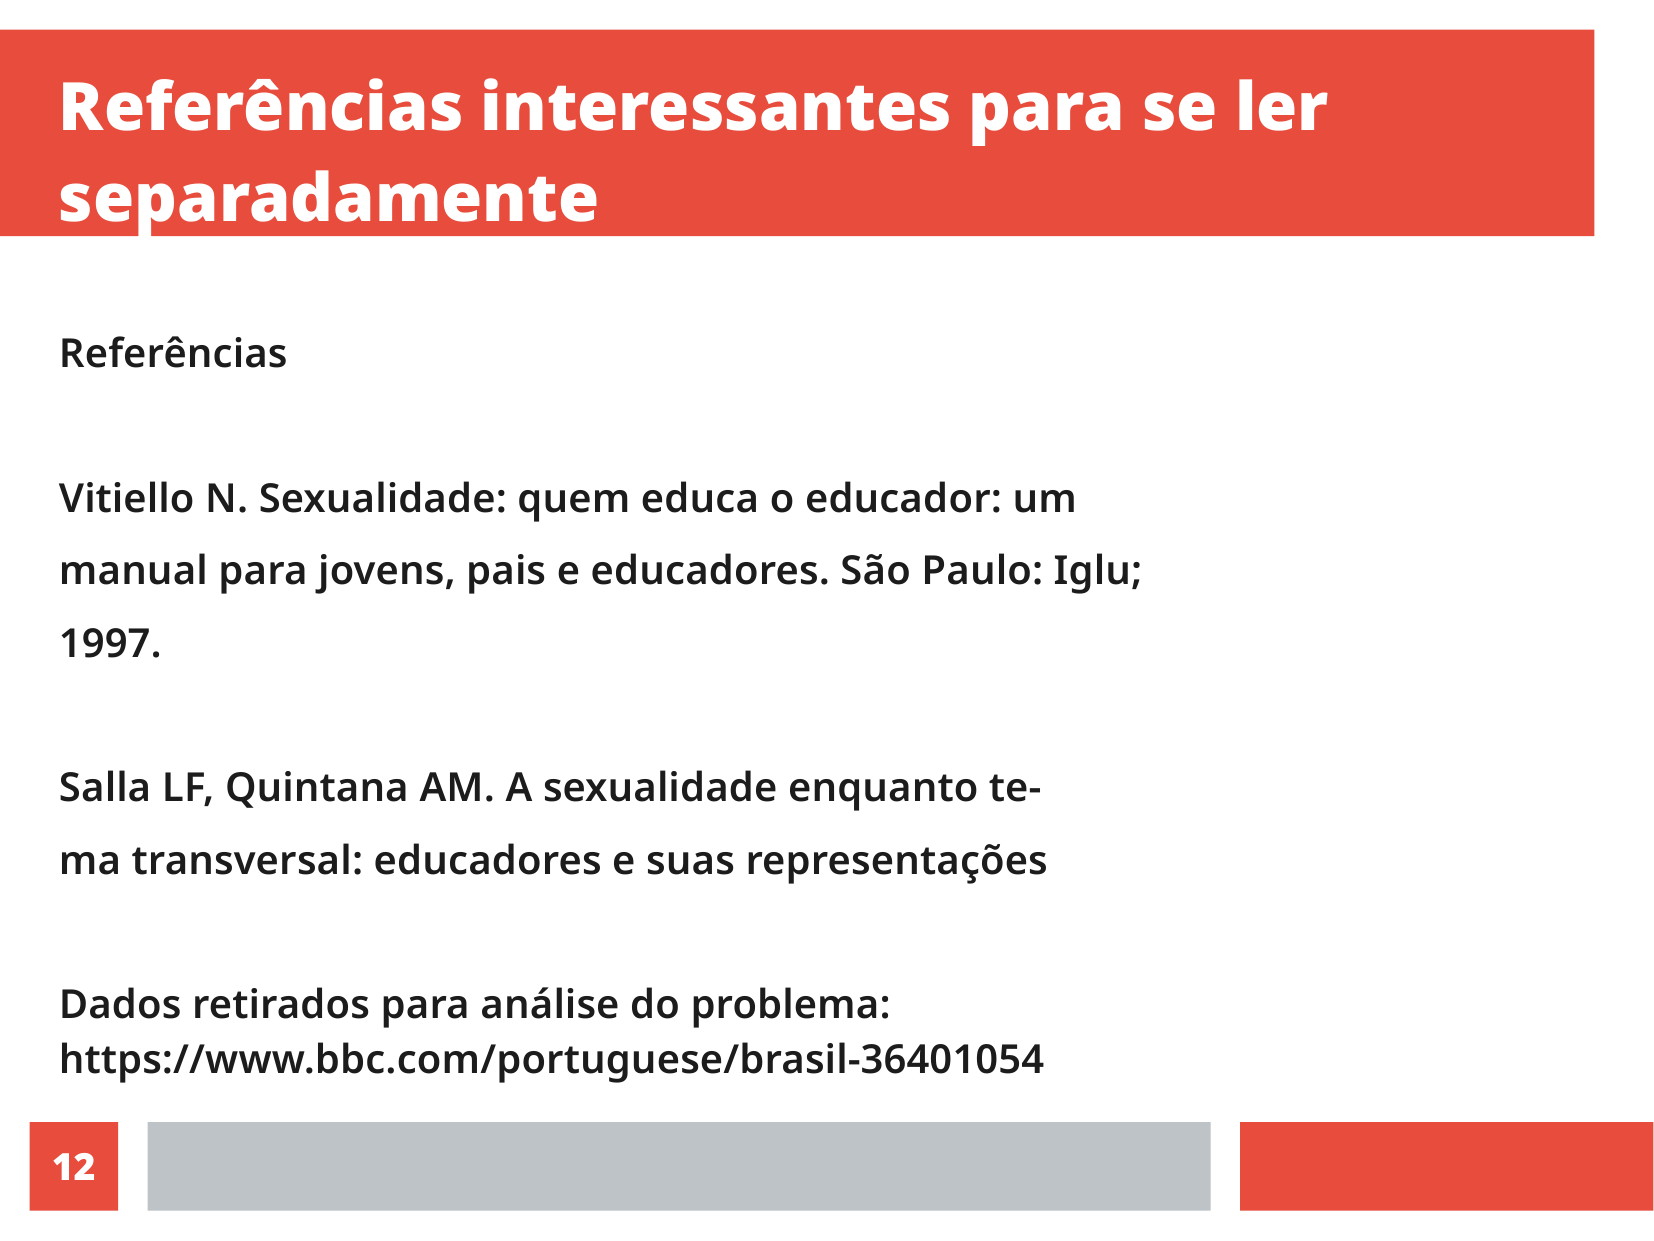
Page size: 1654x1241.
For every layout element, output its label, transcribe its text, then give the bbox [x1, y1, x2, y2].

list Referências Vitiello N. Sexualidade: quem educa o educador: um manual para jovens, pais e educadores. São Paulo: Iglu; 1997. Salla LF, Quintana AM. A sexualidade enquanto te- ma transversal: educadores e suas representações Dados retirados para análise do problema: https://www.bbc.com/portuguese/brasil-36401054 [59, 324, 1565, 1093]
title Referências interessantes para se ler separadamente [59, 59, 1595, 207]
